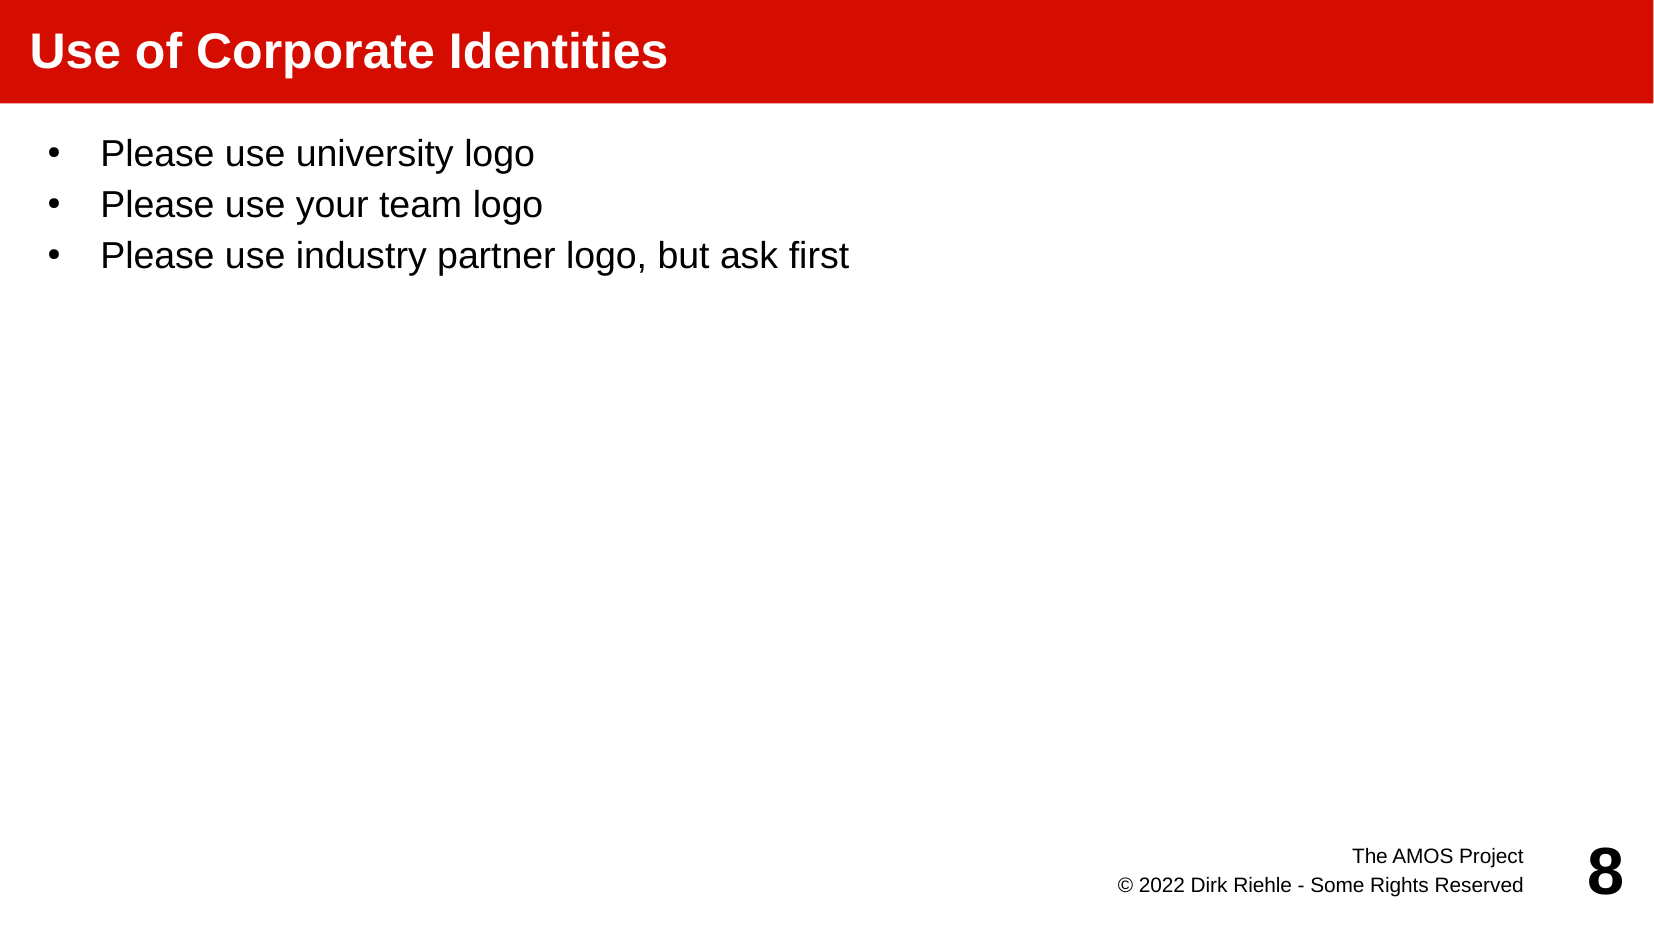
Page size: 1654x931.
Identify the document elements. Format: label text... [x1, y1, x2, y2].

title Use of Corporate Identities [0, 0, 1654, 104]
list Please use university logo Please use your team logo Please use industry partner logo, but ask first [29, 132, 1625, 813]
